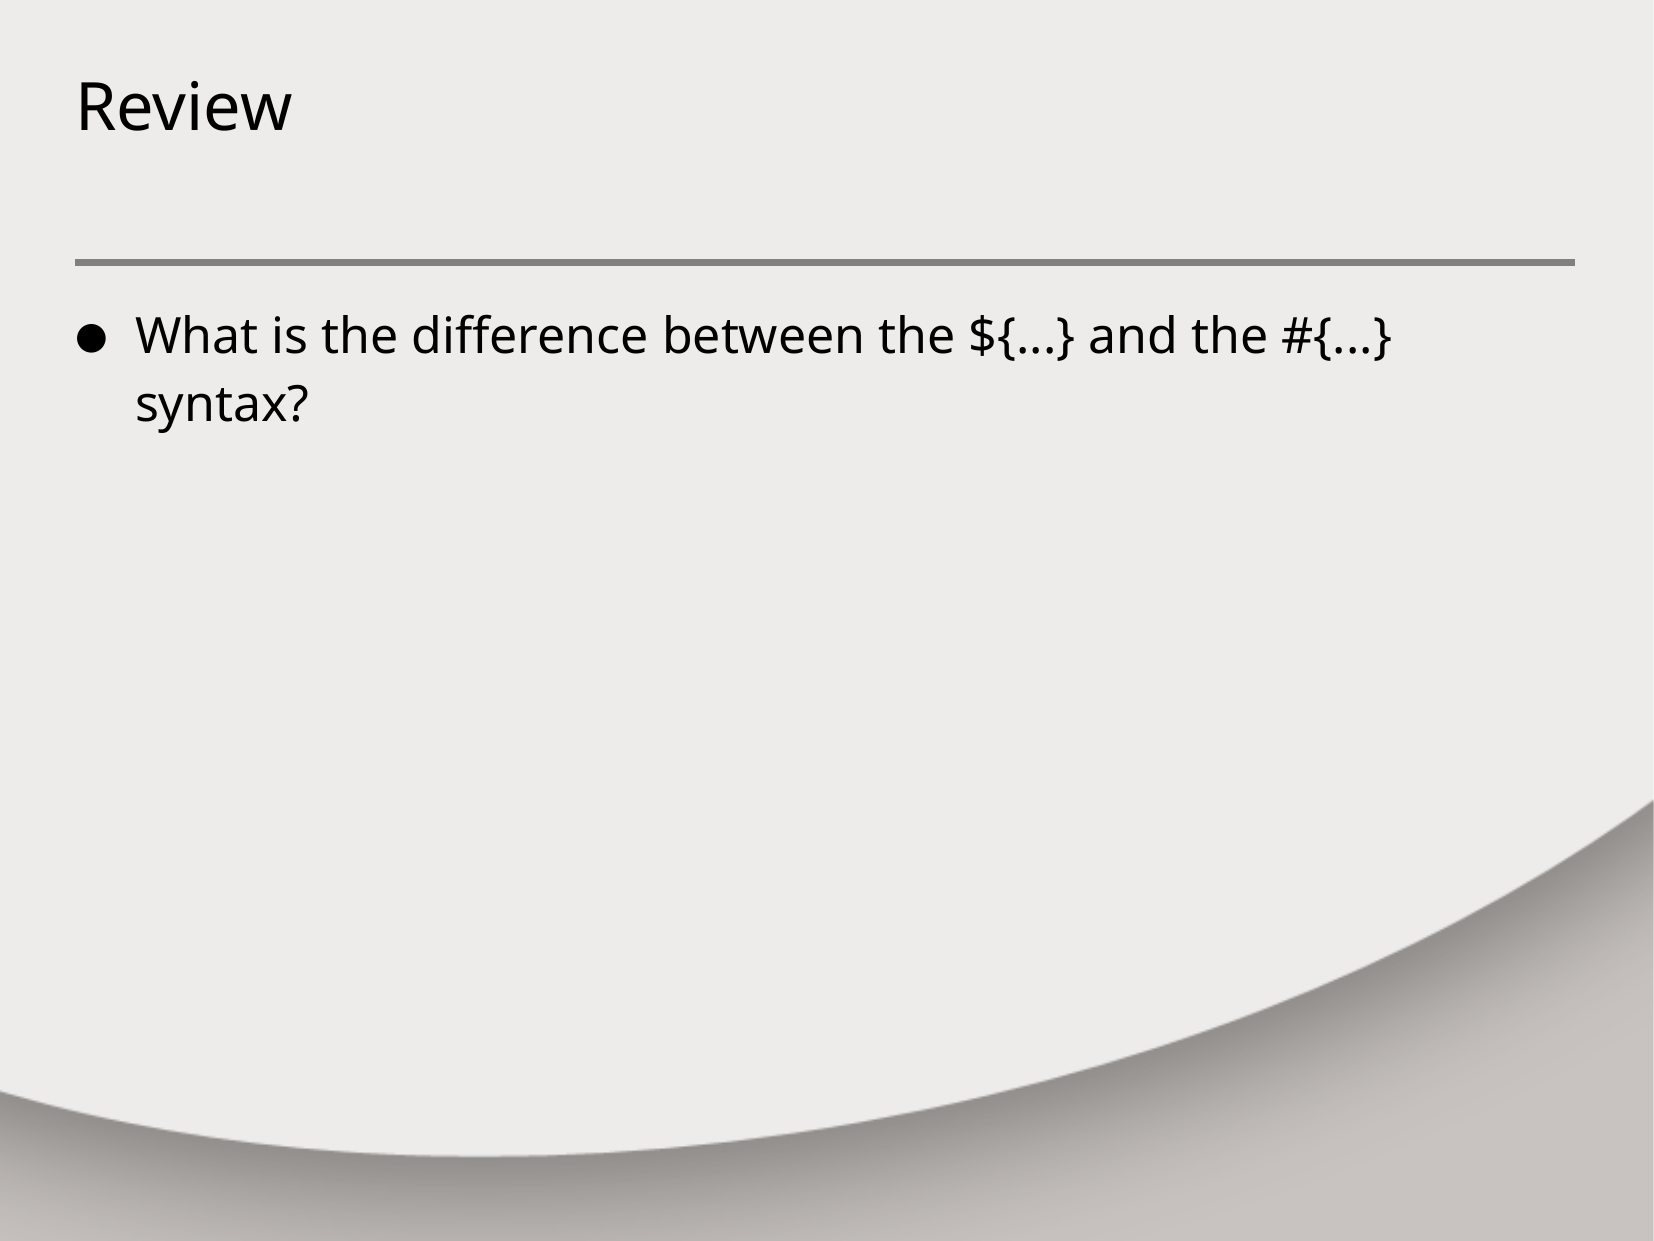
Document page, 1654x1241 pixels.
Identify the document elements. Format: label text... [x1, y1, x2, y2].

list What is the difference between the ${...} and the #{...} syntax? [75, 300, 1576, 1163]
picture [0, 0, 1654, 1241]
title Review [75, 75, 1576, 226]
